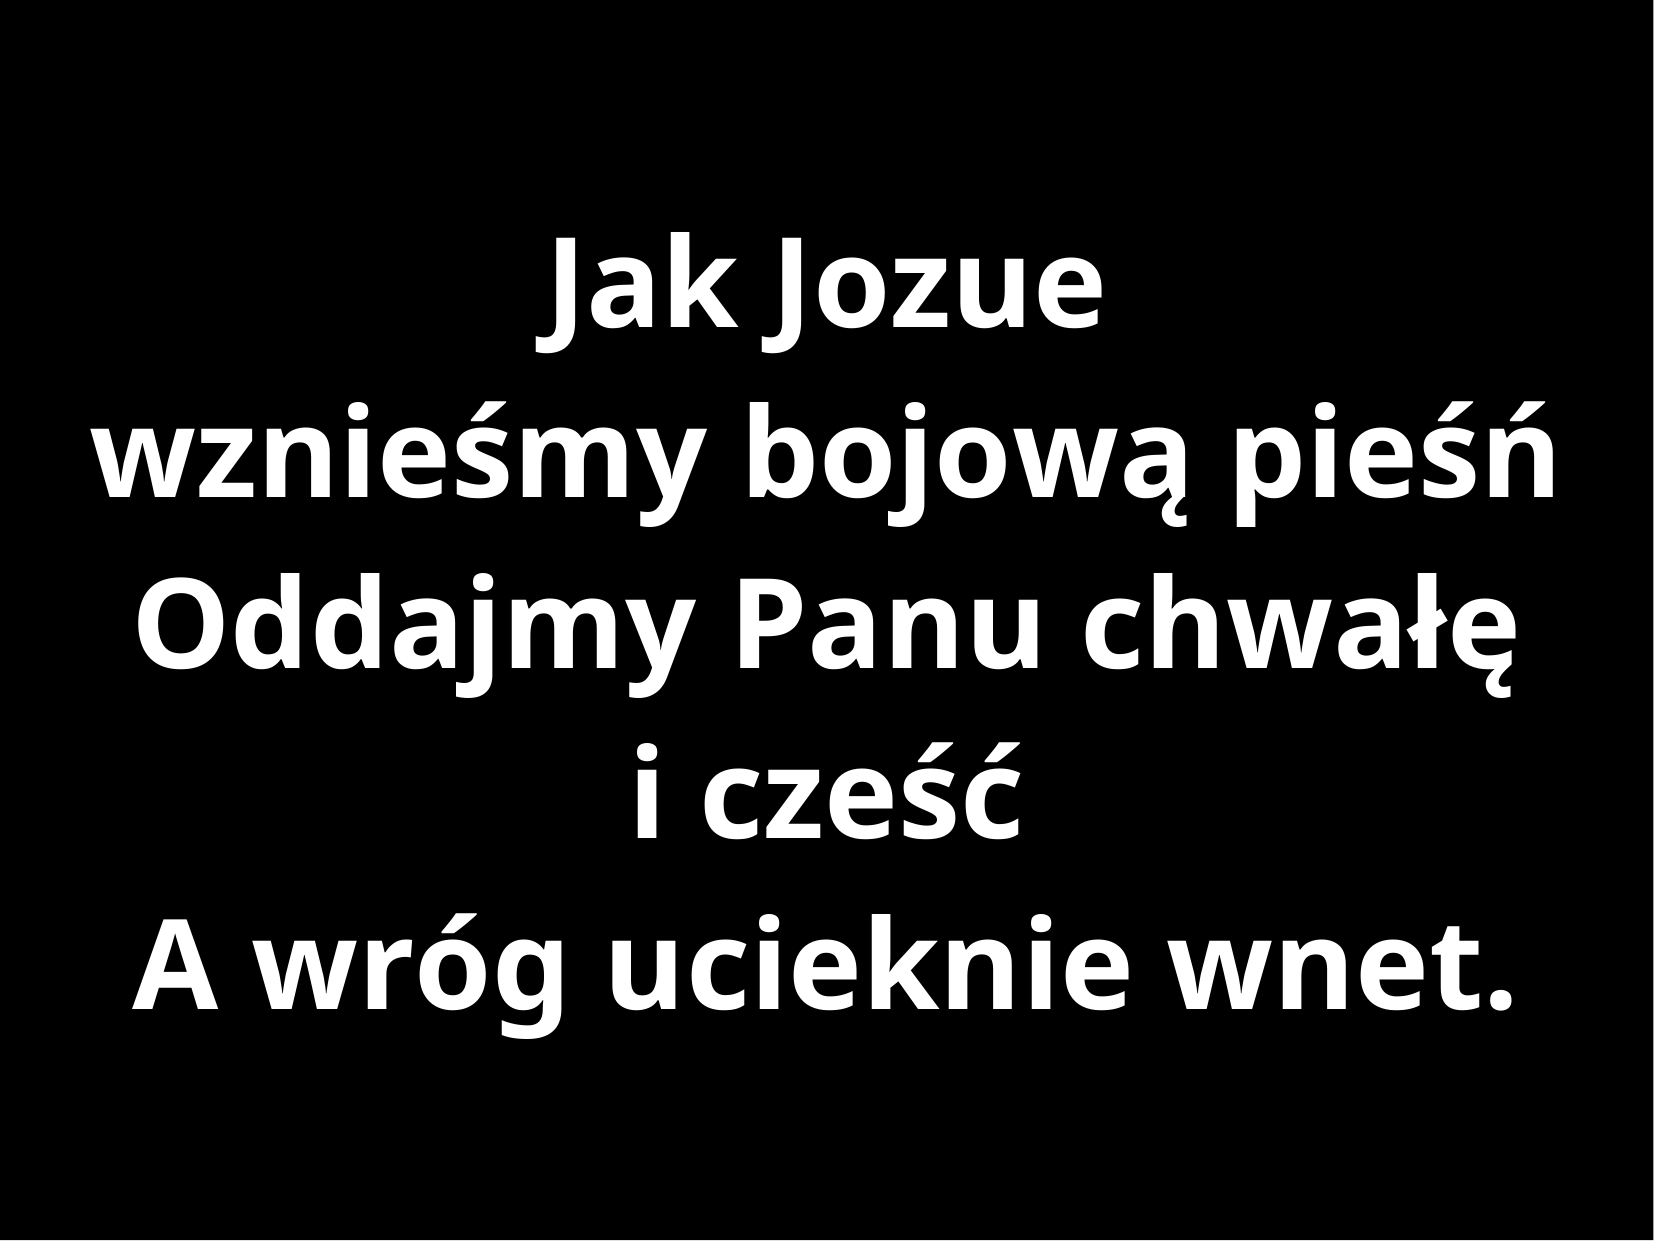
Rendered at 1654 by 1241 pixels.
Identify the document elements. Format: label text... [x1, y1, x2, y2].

title Jak Jozue wznieśmy bojową pieśń Oddajmy Panu chwałę i cześć A wróg ucieknie wnet. [0, 0, 1654, 1241]
